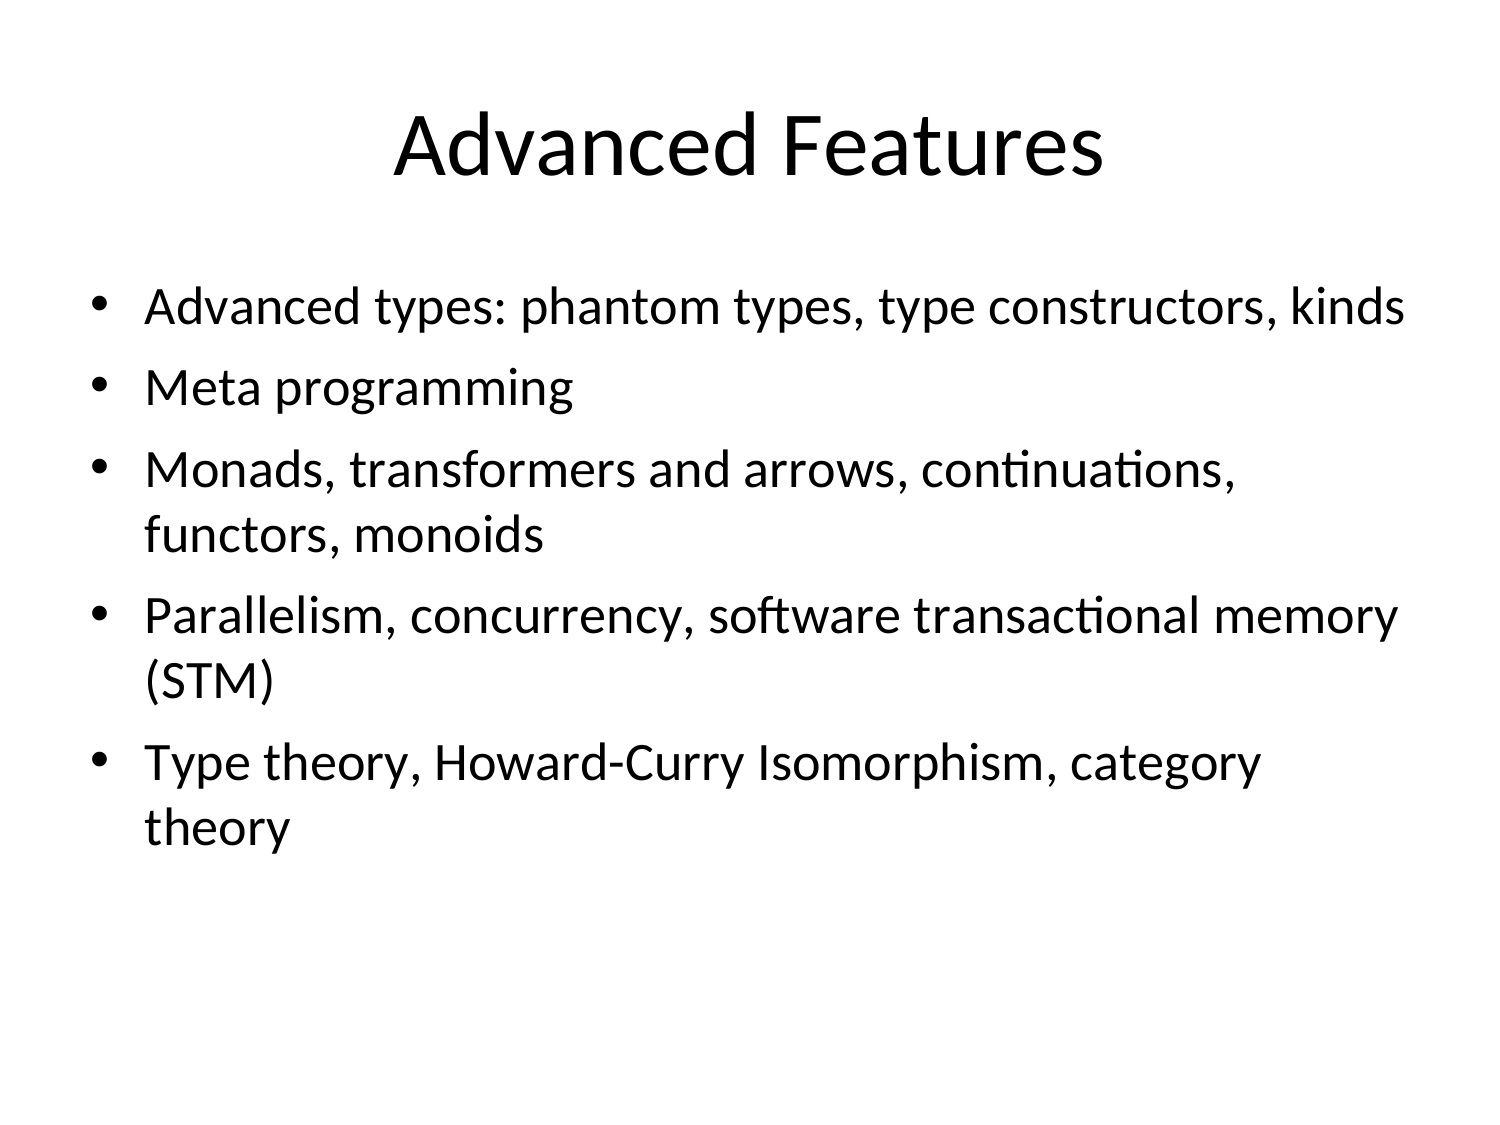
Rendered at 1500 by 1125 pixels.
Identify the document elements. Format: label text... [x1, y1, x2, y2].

text_box Advanced Features [75, 45, 1426, 233]
text_box Advanced types: phantom types, type constructors, kinds Meta programming Monads, transformers and arrows, continuations, functors, monoids Parallelism, concurrency, software transactional memory (STM) Type theory, Howard-Curry Isomorphism, category theory [75, 262, 1426, 1005]
